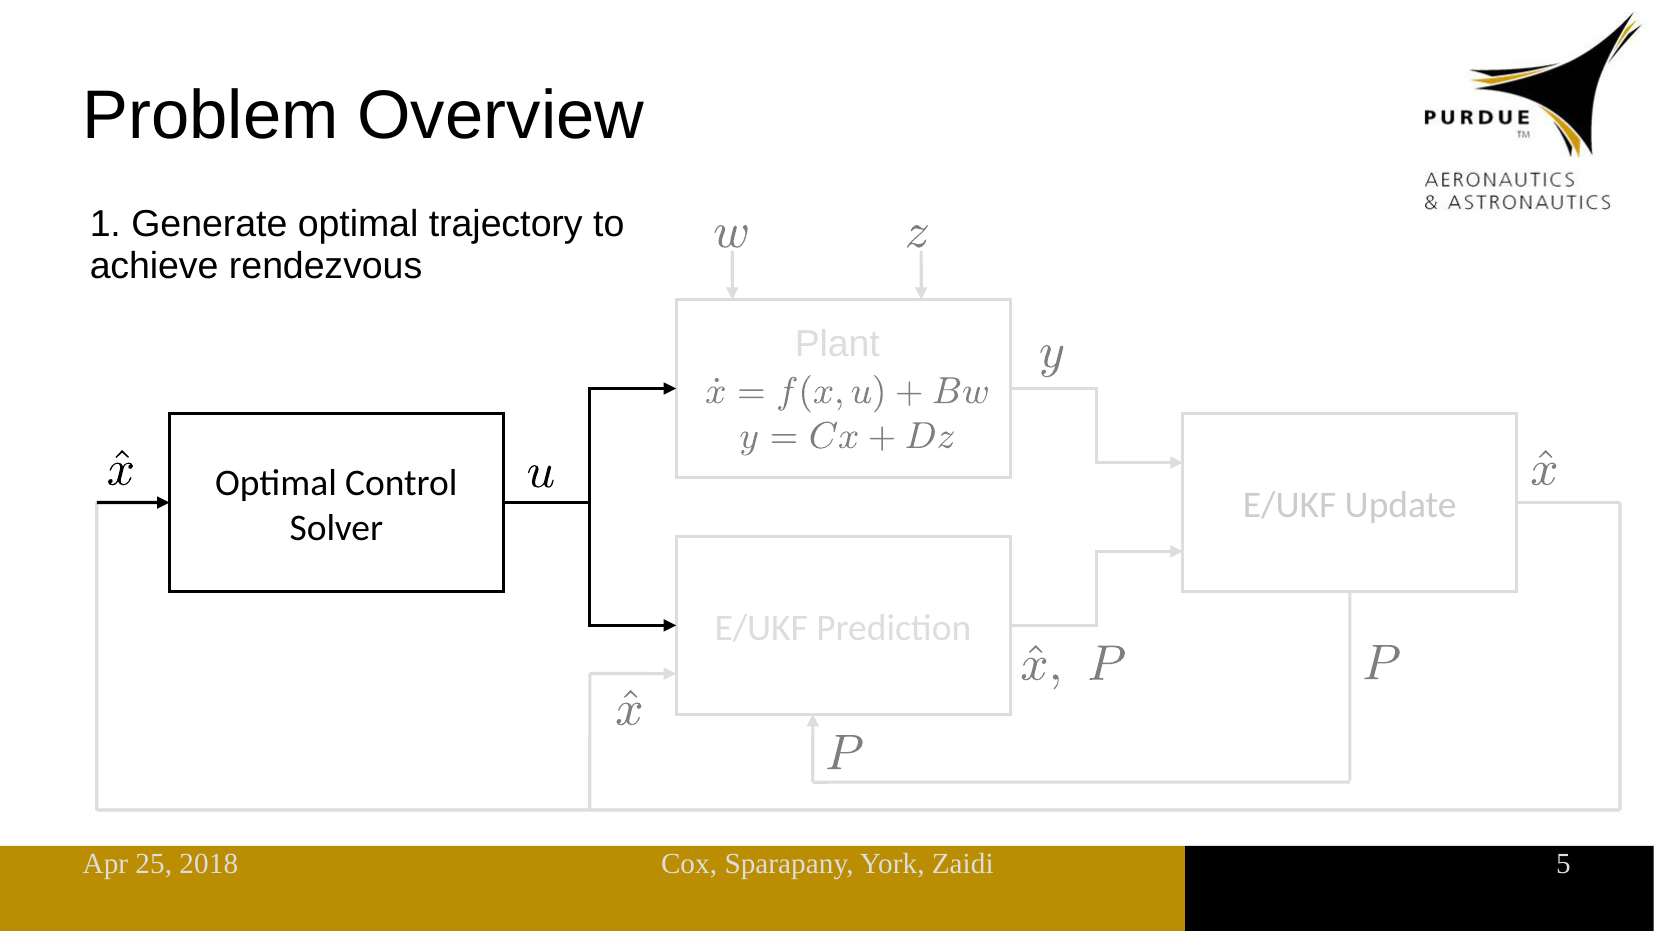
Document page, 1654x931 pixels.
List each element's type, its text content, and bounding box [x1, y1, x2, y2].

text_box [1362, 645, 1401, 680]
text_box [526, 465, 556, 488]
text_box E/UKF Prediction [676, 536, 1011, 715]
text_box E/UKF Update [1182, 413, 1517, 592]
text_box [1038, 345, 1066, 378]
text_box [705, 375, 990, 456]
text_box [106, 450, 136, 486]
text_box 1. Generate optimal trajectory to achieve rendezvous [75, 195, 691, 336]
text_box [713, 225, 751, 248]
text_box [825, 735, 864, 770]
text_box Plant [780, 315, 901, 372]
text_box [1530, 450, 1559, 486]
title Problem Overview [82, 37, 1571, 193]
text_box [904, 225, 931, 248]
picture [1415, 0, 1654, 218]
text_box [1020, 645, 1127, 690]
text_box Optimal Control Solver [169, 413, 504, 592]
text_box [615, 689, 644, 726]
